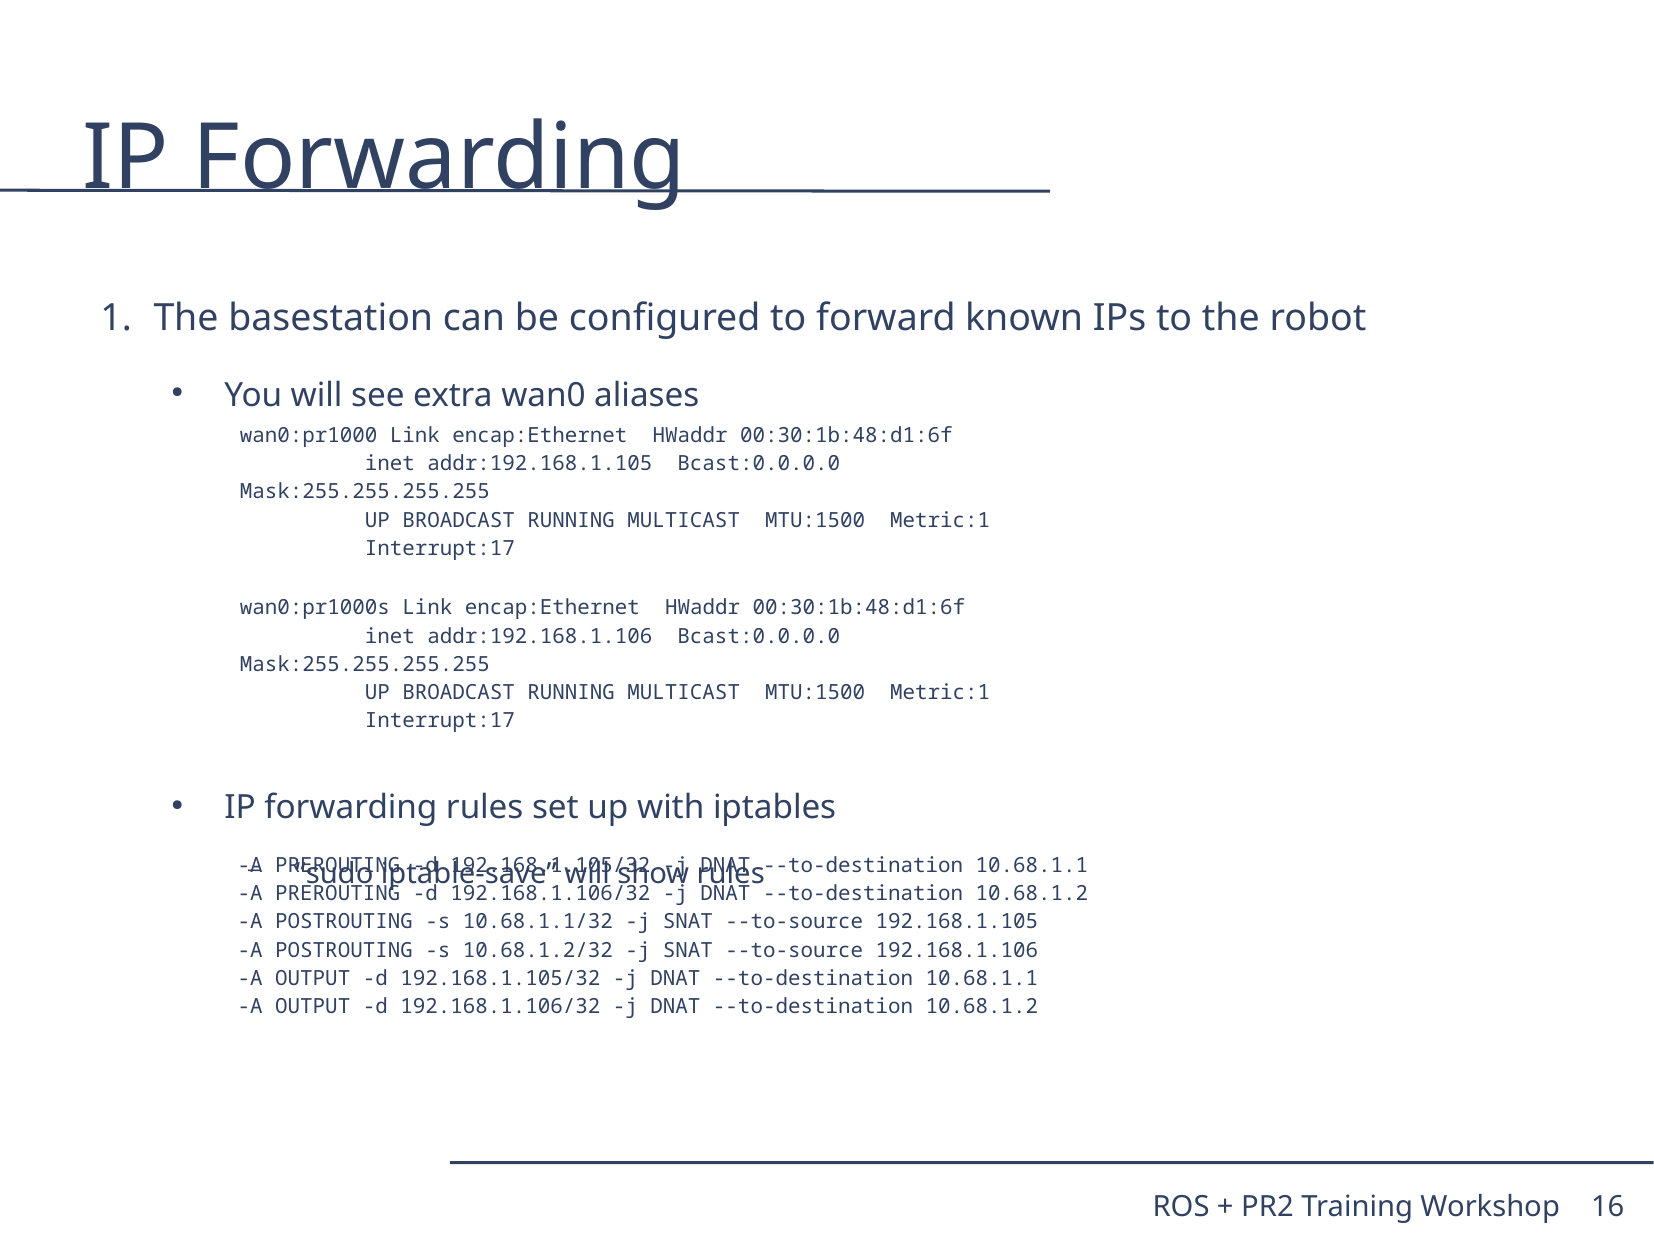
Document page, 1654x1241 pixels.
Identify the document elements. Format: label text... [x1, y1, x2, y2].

text_box -A PREROUTING -d 192.168.1.105/32 -j DNAT --to-destination 10.68.1.1 -A PREROUTING -d 192.168.1.106/32 -j DNAT --to-destination 10.68.1.2 -A POSTROUTING -s 10.68.1.1/32 -j SNAT --to-source 192.168.1.105 -A POSTROUTING -s 10.68.1.2/32 -j SNAT --to-source 192.168.1.106 -A OUTPUT -d 192.168.1.105/32 -j DNAT --to-destination 10.68.1.1 -A OUTPUT -d 192.168.1.106/32 -j DNAT --to-destination 10.68.1.2 [222, 842, 1126, 1085]
text_box wan0:pr1000 Link encap:Ethernet HWaddr 00:30:1b:48:d1:6f inet addr:192.168.1.105 Bcast:0.0.0.0 Mask:255.255.255.255 UP BROADCAST RUNNING MULTICAST MTU:1500 Metric:1 Interrupt:17 wan0:pr1000s Link encap:Ethernet HWaddr 00:30:1b:48:d1:6f inet addr:192.168.1.106 Bcast:0.0.0.0 Mask:255.255.255.255 UP BROADCAST RUNNING MULTICAST MTU:1500 Metric:1 Interrupt:17 [225, 412, 1128, 697]
title IP Forwarding [82, 56, 1571, 250]
list The basestation can be configured to forward known IPs to the robot You will see extra wan0 aliases IP forwarding rules set up with iptables “sudo iptable-save” will show rules [82, 290, 1571, 1109]
